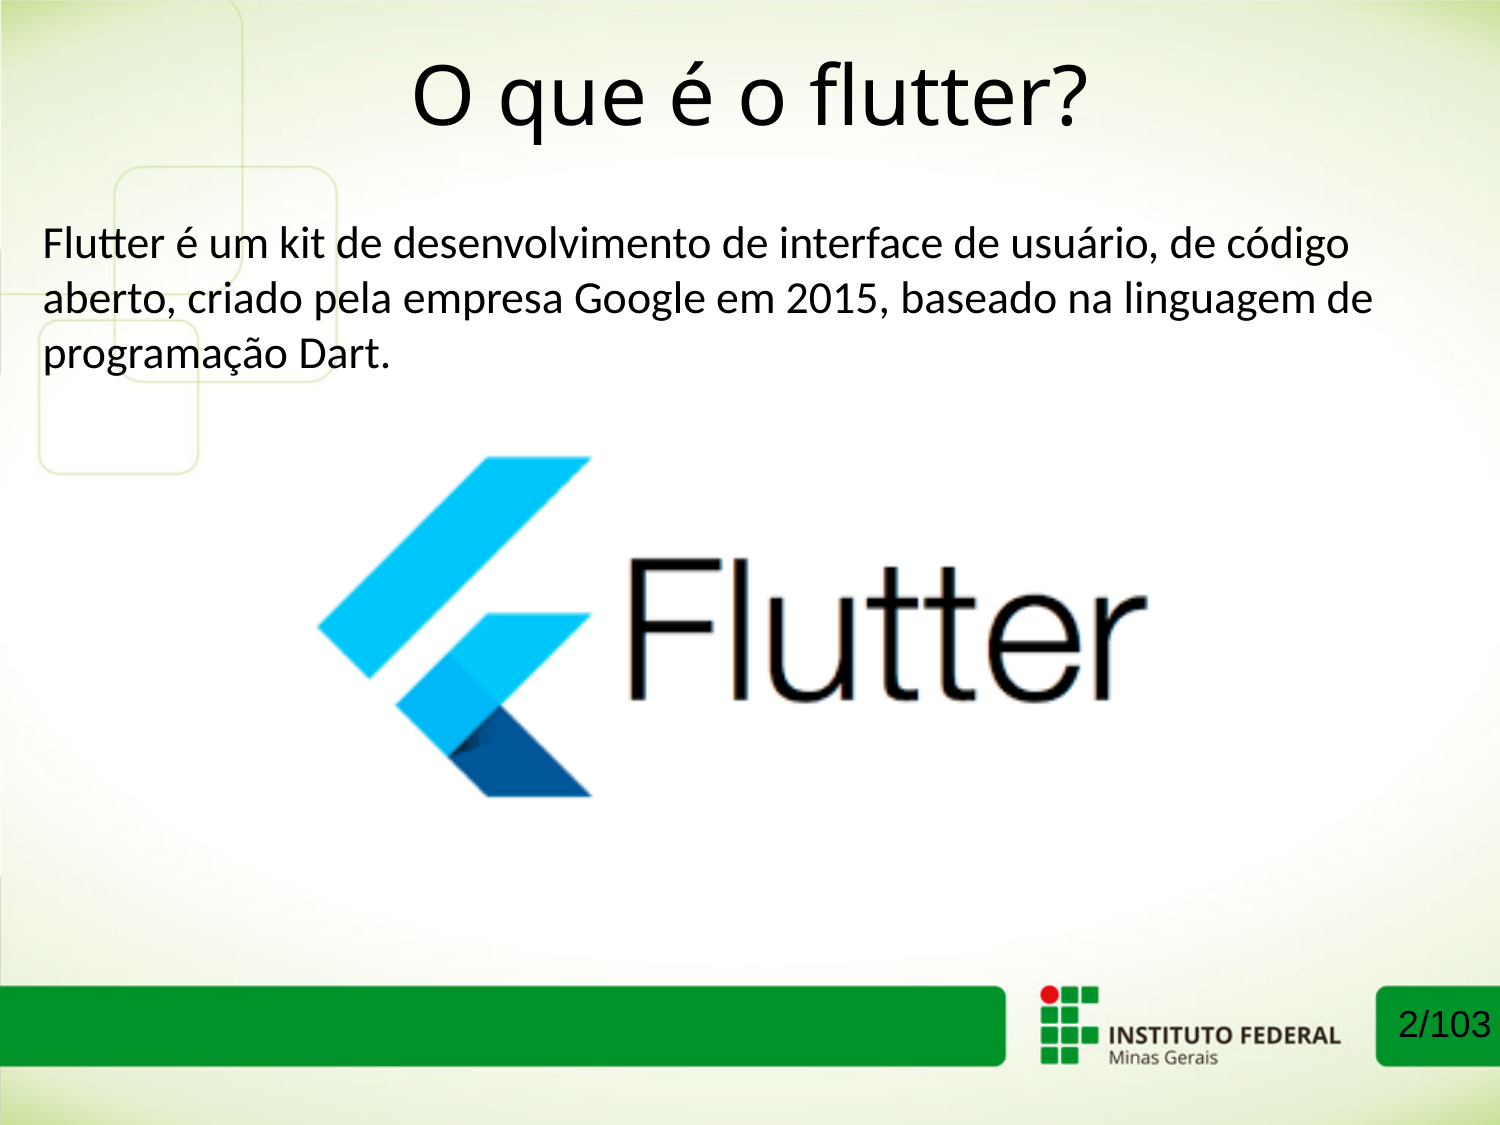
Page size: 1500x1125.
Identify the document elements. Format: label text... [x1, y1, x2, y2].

picture [0, 0, 1500, 1125]
text_box Flutter é um kit de desenvolvimento de interface de usuário, de código aberto, criado pela empresa Google em 2015, baseado na linguagem de programação Dart. [42, 205, 1479, 386]
text_box O que é o flutter? [74, 30, 1425, 155]
